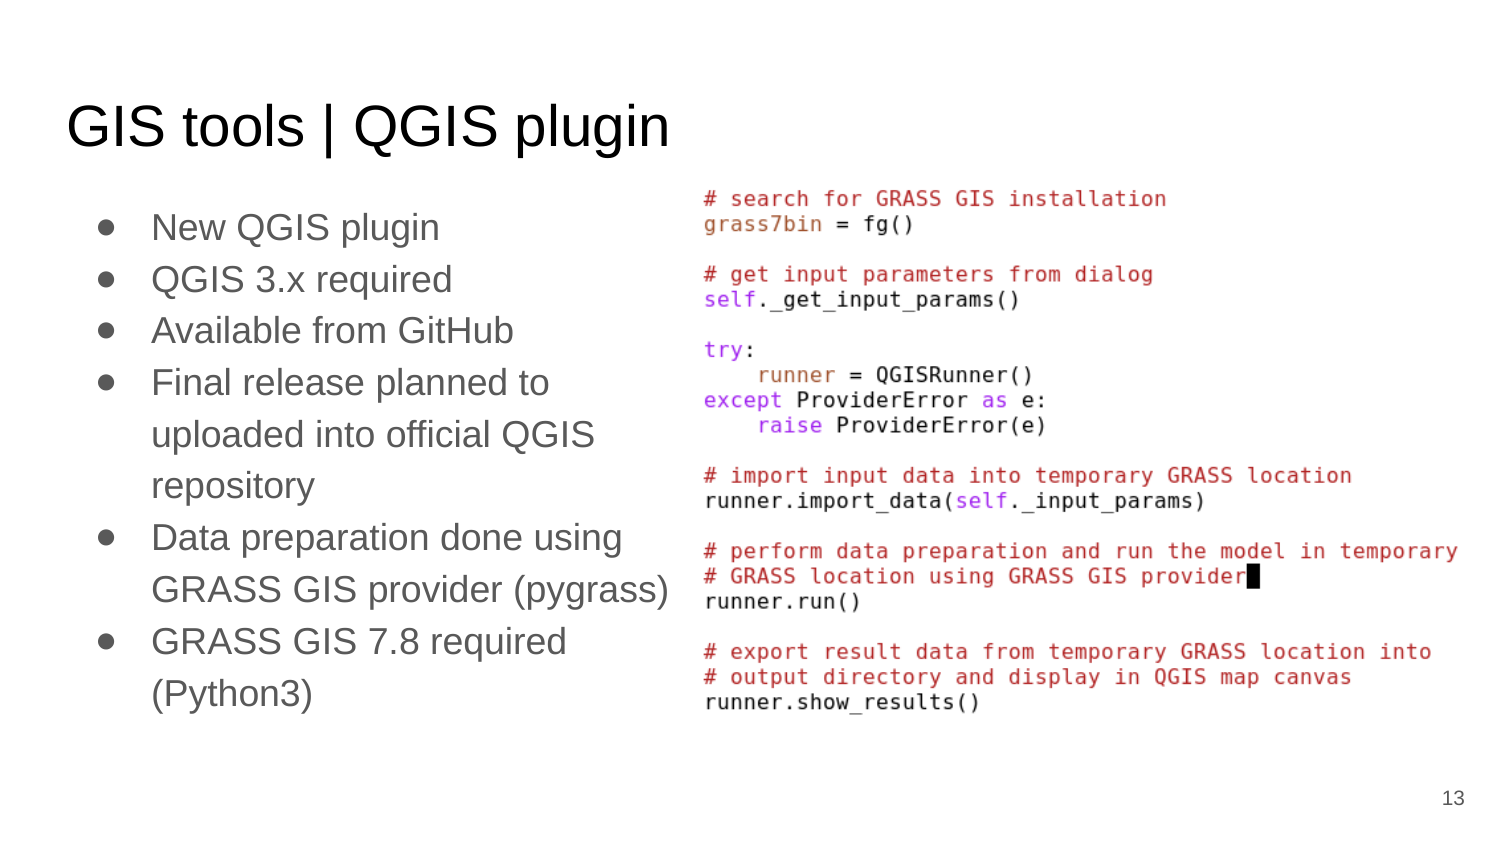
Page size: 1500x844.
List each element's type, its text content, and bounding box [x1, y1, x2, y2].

title GIS tools | QGIS plugin [51, 72, 1449, 167]
picture [684, 181, 1480, 720]
slide_number <number> [1389, 764, 1480, 830]
list New QGIS plugin QGIS 3.x required Available from GitHub Final release planned to uploaded into official QGIS repository Data preparation done using GRASS GIS provider (pygrass) GRASS GIS 7.8 required (Python3) [61, 181, 695, 786]
